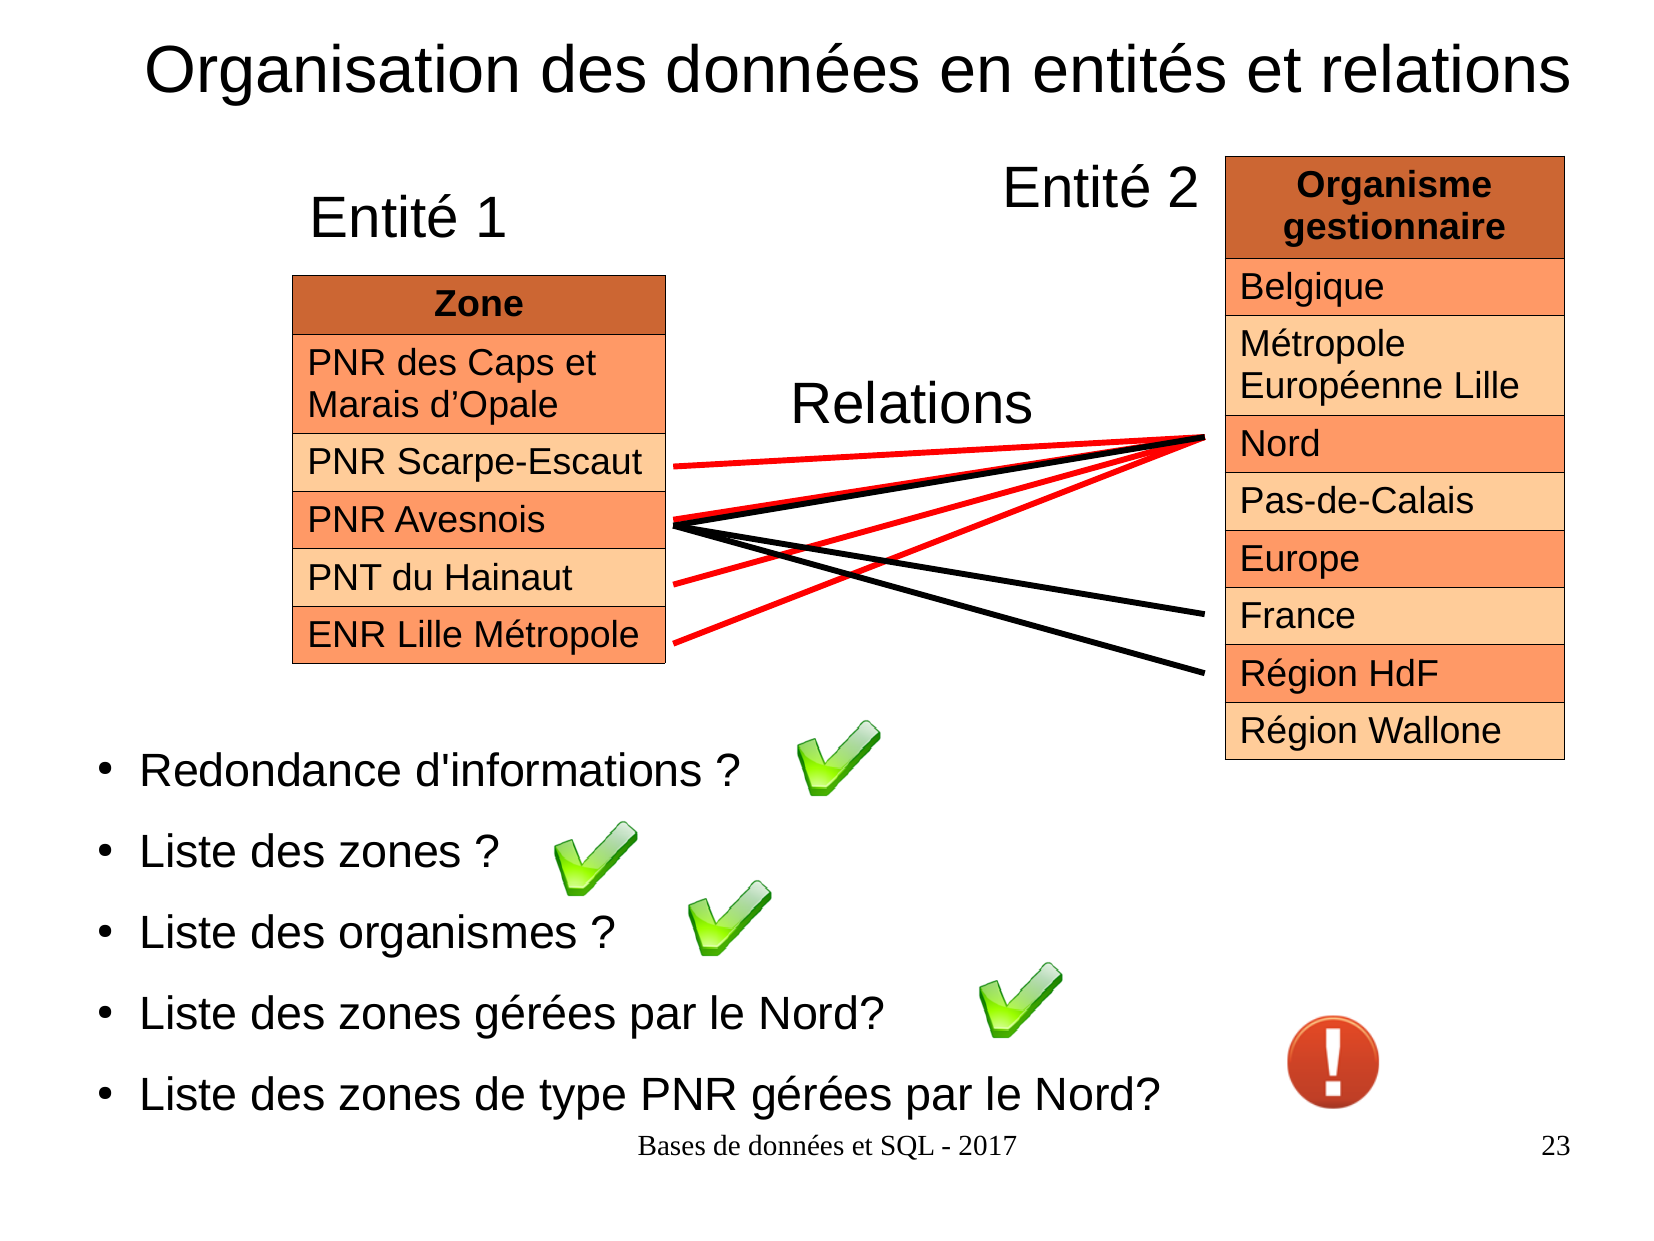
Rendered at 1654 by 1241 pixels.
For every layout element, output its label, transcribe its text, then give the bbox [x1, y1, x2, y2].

table_cell Région HdF [1226, 645, 1564, 702]
table_cell ENR Lille Métropole [293, 607, 665, 663]
picture [976, 950, 1064, 1051]
table_cell Pas-de-Calais [1226, 473, 1564, 530]
text_box Relations [732, 363, 1093, 443]
text_box Entité 2 [944, 147, 1258, 254]
table_cell PNR des Caps et Marais d’Opale [293, 335, 665, 433]
text_box Entité 1 [295, 177, 709, 258]
table_cell Europe [1226, 531, 1564, 587]
picture [1281, 1009, 1406, 1137]
table_cell Métropole Européenne Lille [1226, 316, 1564, 415]
picture [685, 868, 773, 969]
table_header Organisme gestionnaire [1226, 157, 1564, 258]
table_cell PNT du Hainaut [293, 549, 665, 606]
table_cell Belgique [1226, 259, 1564, 315]
picture [794, 708, 882, 809]
list Redondance d'informations ? Liste des zones ? Liste des organismes ? Liste des zones gérées par le Nord? Liste des zones de type PNR gérées par le Nord? [82, 744, 1571, 1123]
table_cell PNR Scarpe-Escaut [293, 434, 665, 491]
table_cell Région Wallone [1226, 703, 1564, 744]
table_header Zone [293, 276, 665, 334]
picture [551, 809, 639, 909]
table_cell France [1226, 588, 1564, 644]
title Organisation des données en entités et relations [82, 21, 1654, 119]
table_cell PNR Avesnois [293, 492, 665, 548]
table_cell Nord [1226, 416, 1564, 472]
